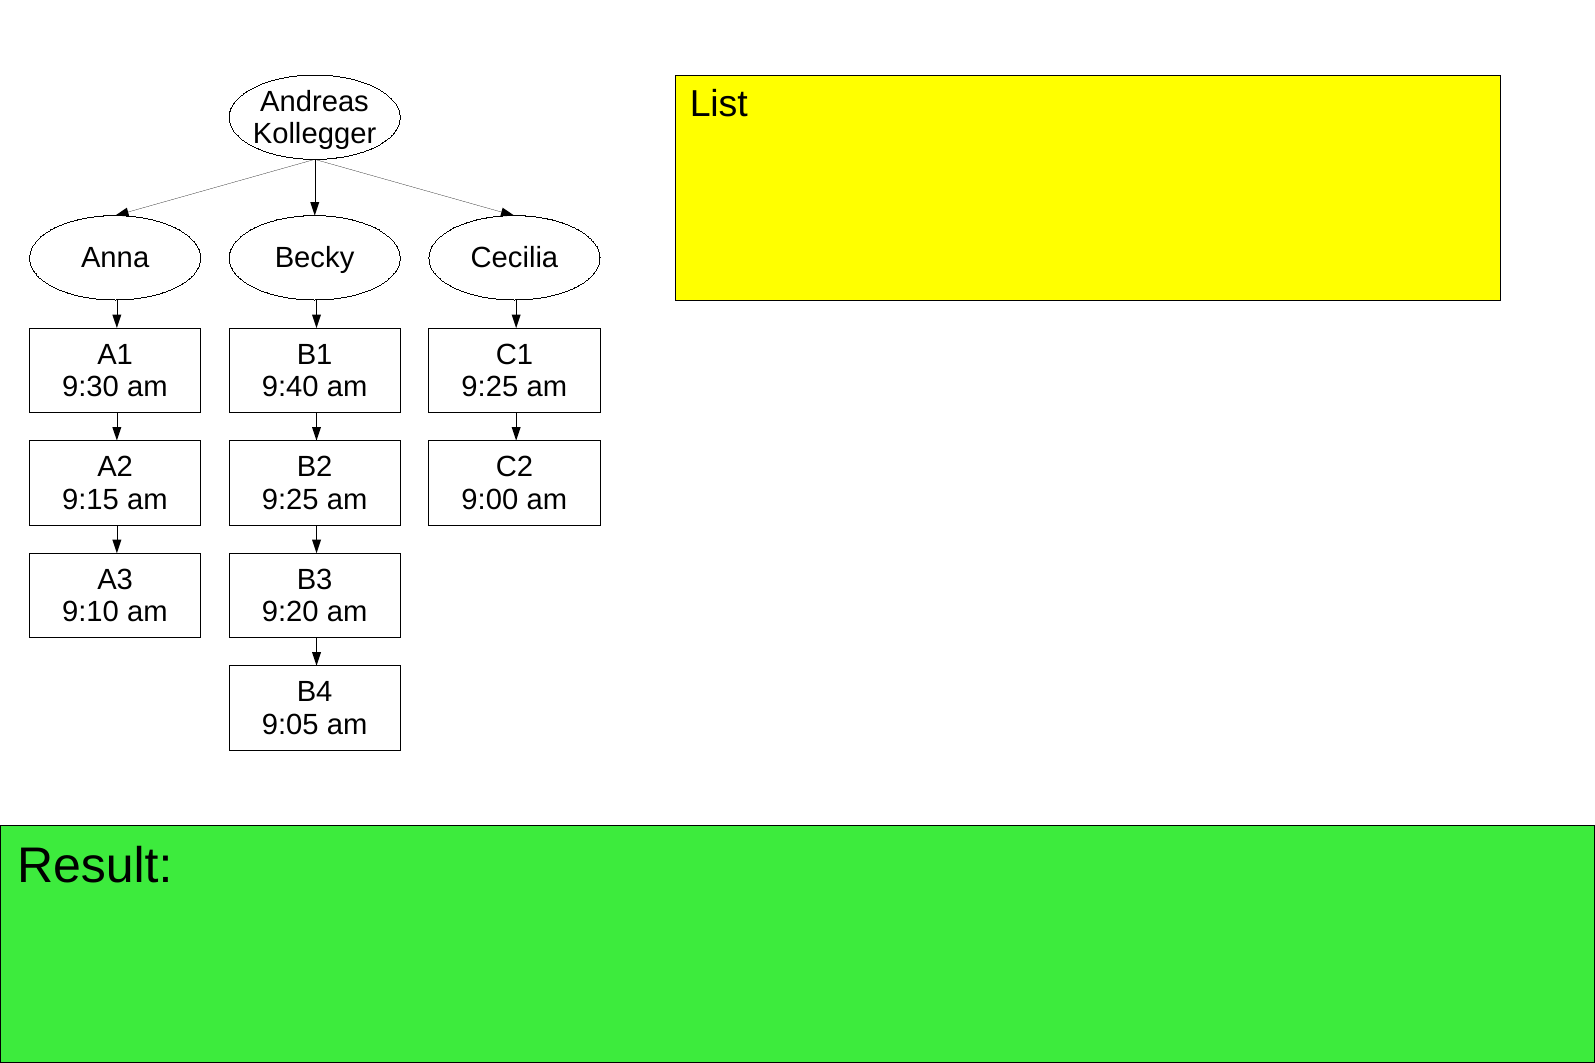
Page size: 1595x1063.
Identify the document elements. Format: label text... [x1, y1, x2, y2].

text_box C1 9:25 am [428, 328, 601, 413]
text_box A1 9:30 am [29, 328, 201, 413]
text_box B2 9:25 am [229, 440, 401, 526]
text_box B1 9:40 am [229, 328, 401, 413]
text_box Anna [29, 215, 201, 301]
text_box [675, 75, 1501, 301]
text_box B4 9:05 am [229, 665, 401, 751]
text_box [0, 825, 1595, 1063]
text_box Result: [2, 829, 188, 901]
text_box A3 9:10 am [29, 553, 201, 638]
text_box C2 9:00 am [428, 440, 601, 526]
text_box A2 9:15 am [29, 440, 201, 526]
text_box Becky [229, 215, 401, 301]
text_box List [675, 75, 763, 132]
text_box B3 9:20 am [229, 553, 401, 638]
text_box Cecilia [428, 215, 601, 301]
text_box Andreas Kollegger [229, 75, 401, 160]
